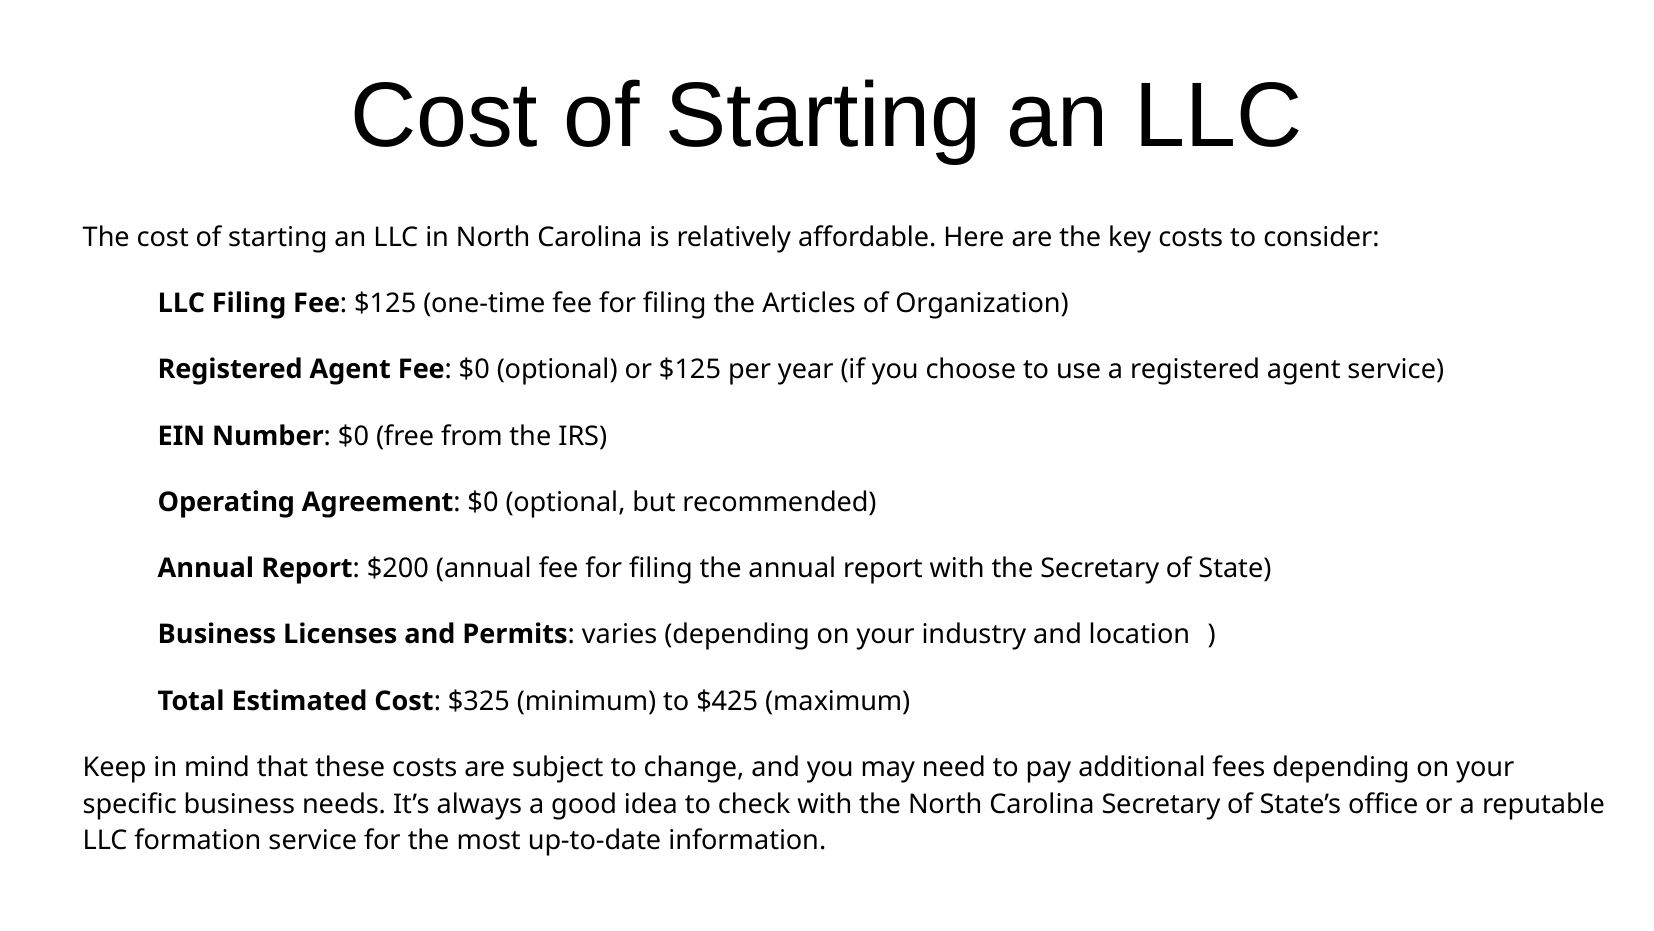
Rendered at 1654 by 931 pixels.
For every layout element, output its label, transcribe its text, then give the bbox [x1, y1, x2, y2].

title Cost of Starting an LLC [82, 37, 1571, 193]
list The cost of starting an LLC in North Carolina is relatively affordable. Here are the key costs to consider: LLC Filing Fee: $125 (one-time fee for filing the Articles of Organization) Registered Agent Fee: $0 (optional) or $125 per year (if you choose to use a registered agent service) EIN Number: $0 (free from the IRS) Operating Agreement: $0 (optional, but recommended) Annual Report: $200 (annual fee for filing the annual report with the Secretary of State) Business Licenses and Permits: varies (depending on your industry and location ) Total Estimated Cost: $325 (minimum) to $425 (maximum) Keep in mind that these costs are subject to change, and you may need to pay additional fees depending on your specific business needs. It’s always a good idea to check with the North Carolina Secretary of State’s office or a reputable LLC formation service for the most up-to-date information. [82, 217, 1613, 901]
